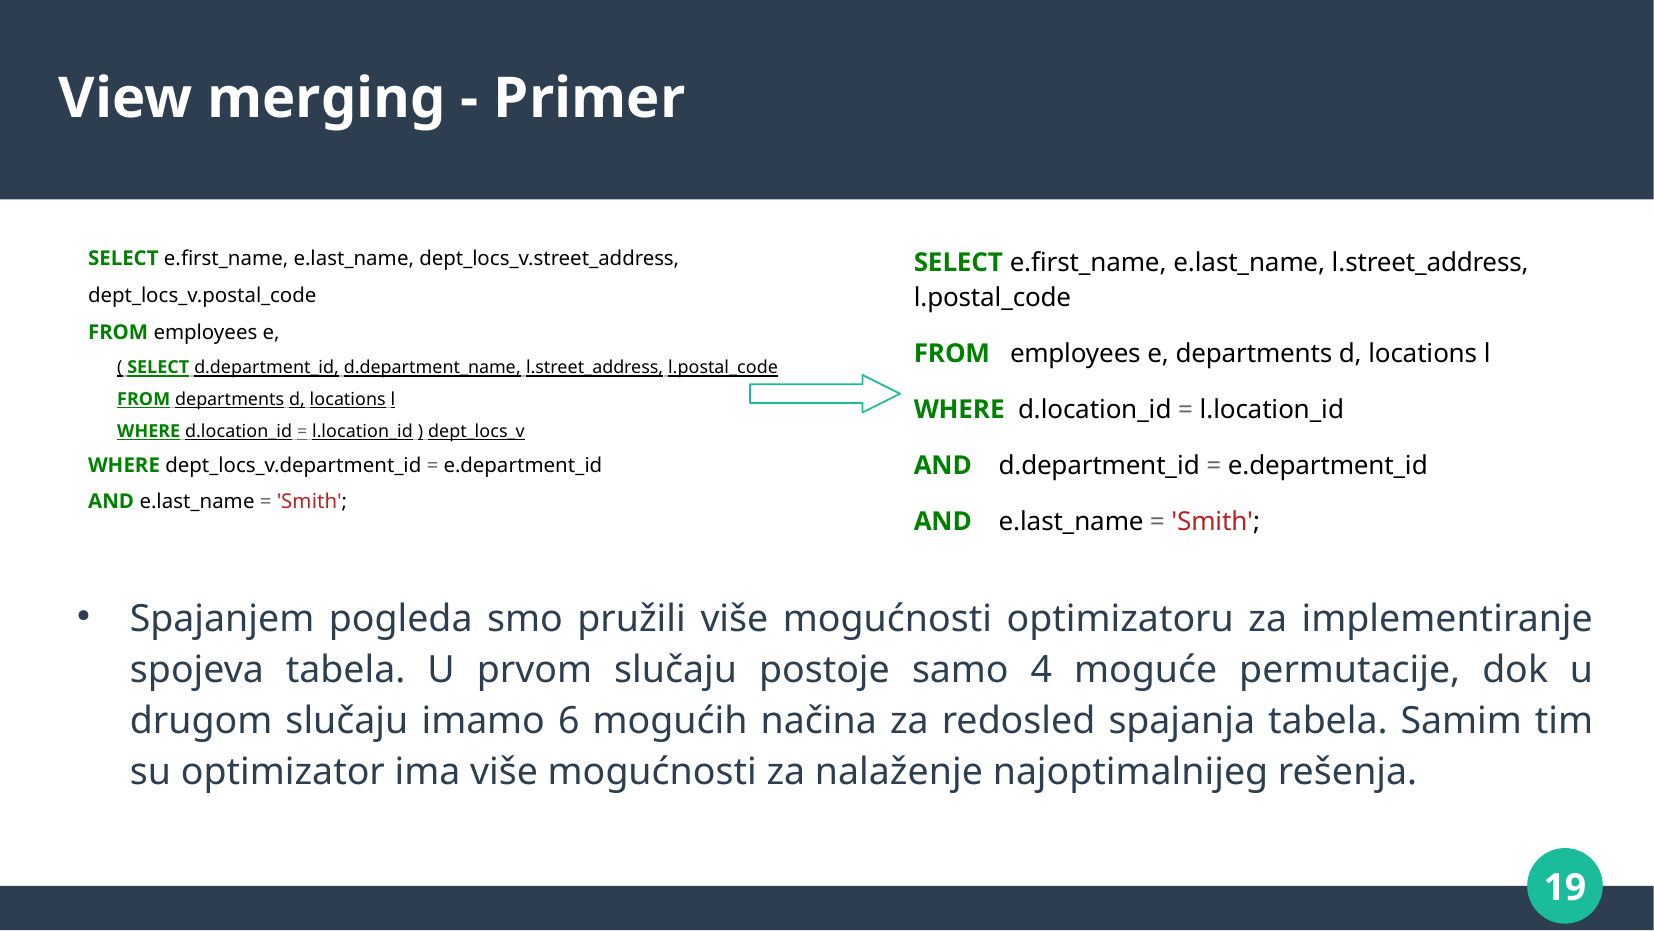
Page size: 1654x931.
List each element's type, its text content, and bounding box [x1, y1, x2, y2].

text_box [750, 374, 901, 413]
list Spajanjem pogleda smo pružili više mogućnosti optimizatoru za implementiranje spojeva tabela. U prvom slučaju postoje samo 4 moguće permutacije, dok u drugom slučaju imamo 6 mogućih načina za redosled spajanja tabela. Samim tim su optimizator ima više mogućnosti za nalaženje najoptimalnijeg rešenja. [59, 591, 1595, 826]
list SELECT e.first_name, e.last_name, dept_locs_v.street_address, dept_locs_v.postal_code FROM employees e, ( SELECT d.department_id, d.department_name, l.street_address, l.postal_code FROM departments d, locations l WHERE d.location_id = l.location_id ) dept_locs_v WHERE dept_locs_v.department_id = e.department_id AND e.last_name = 'Smith'; [59, 243, 788, 540]
title View merging - Primer [59, 37, 1595, 155]
list SELECT e.first_name, e.last_name, l.street_address, l.postal_code FROM employees e, departments d, locations l WHERE d.location_id = l.location_id AND d.department_id = e.department_id AND e.last_name = 'Smith'; [845, 243, 1613, 540]
